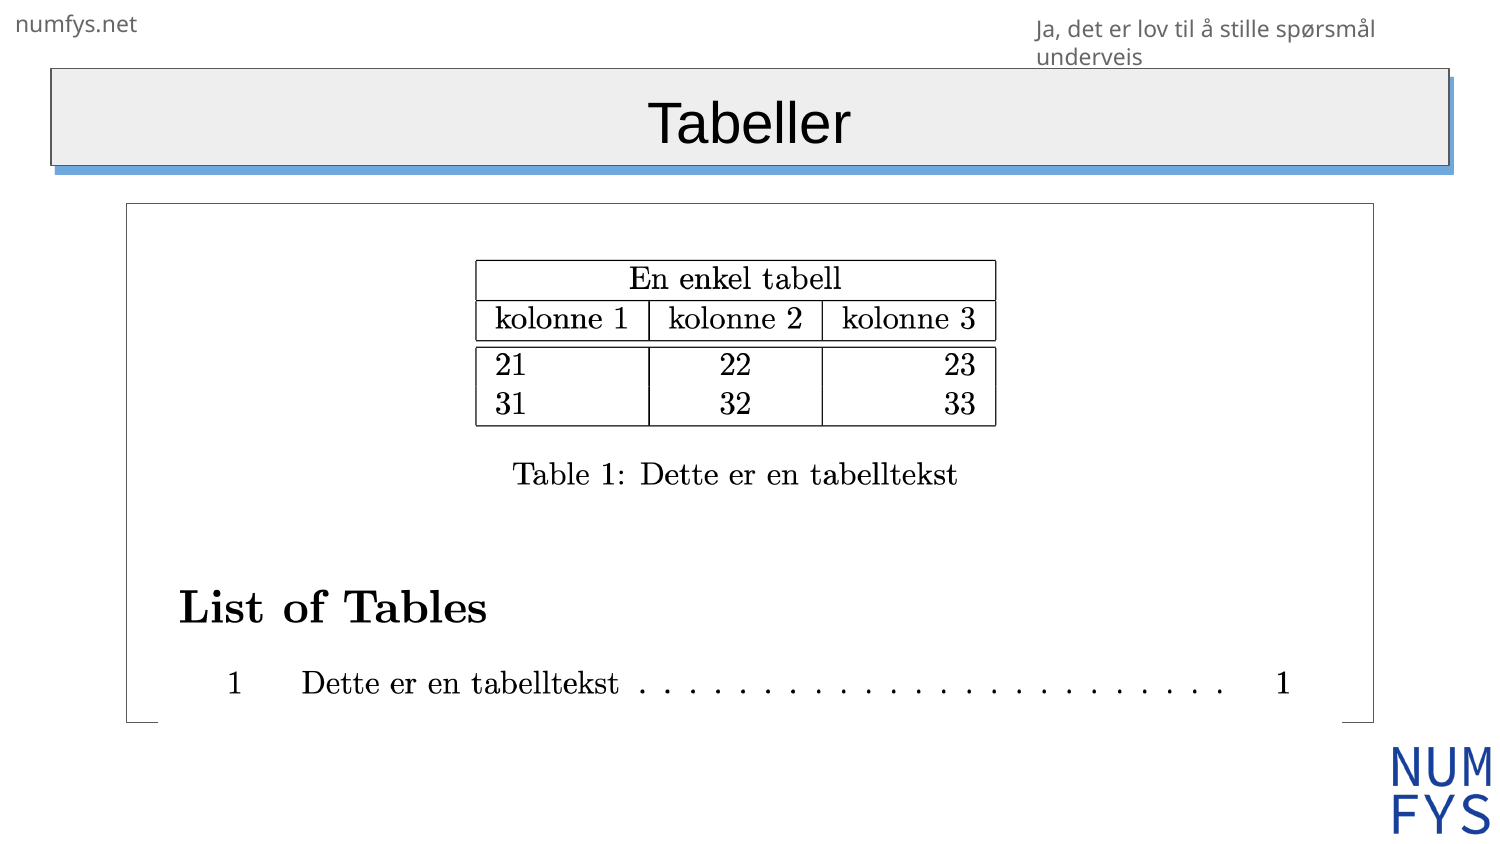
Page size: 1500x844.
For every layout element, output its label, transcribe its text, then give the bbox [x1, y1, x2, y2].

text_box [126, 203, 1374, 723]
title Tabeller [51, 70, 1449, 165]
picture [1383, 737, 1500, 844]
picture [158, 231, 1342, 723]
